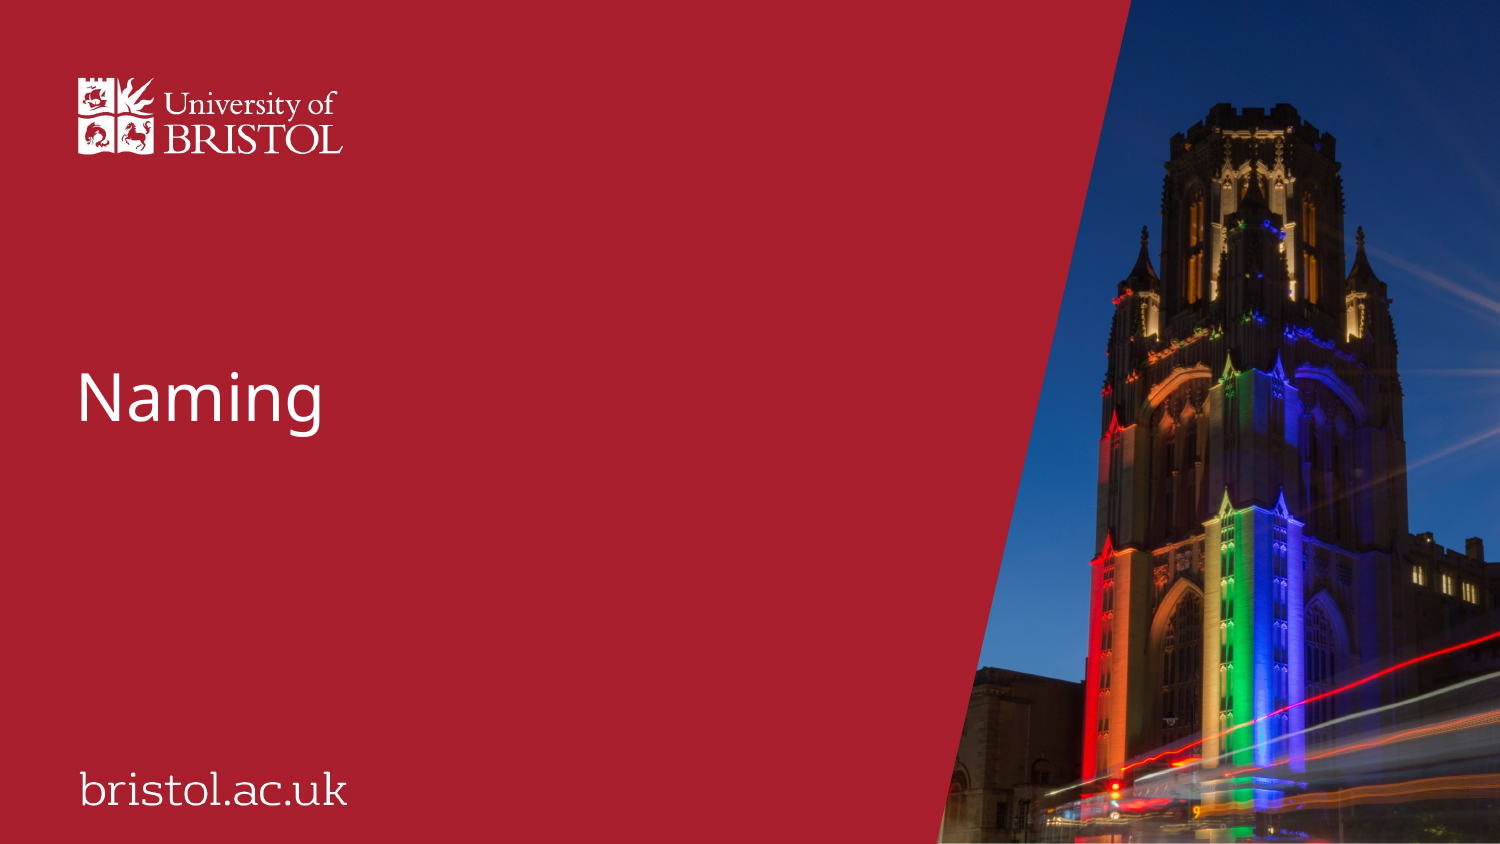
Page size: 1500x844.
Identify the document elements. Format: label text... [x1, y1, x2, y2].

title Naming [60, 262, 924, 443]
